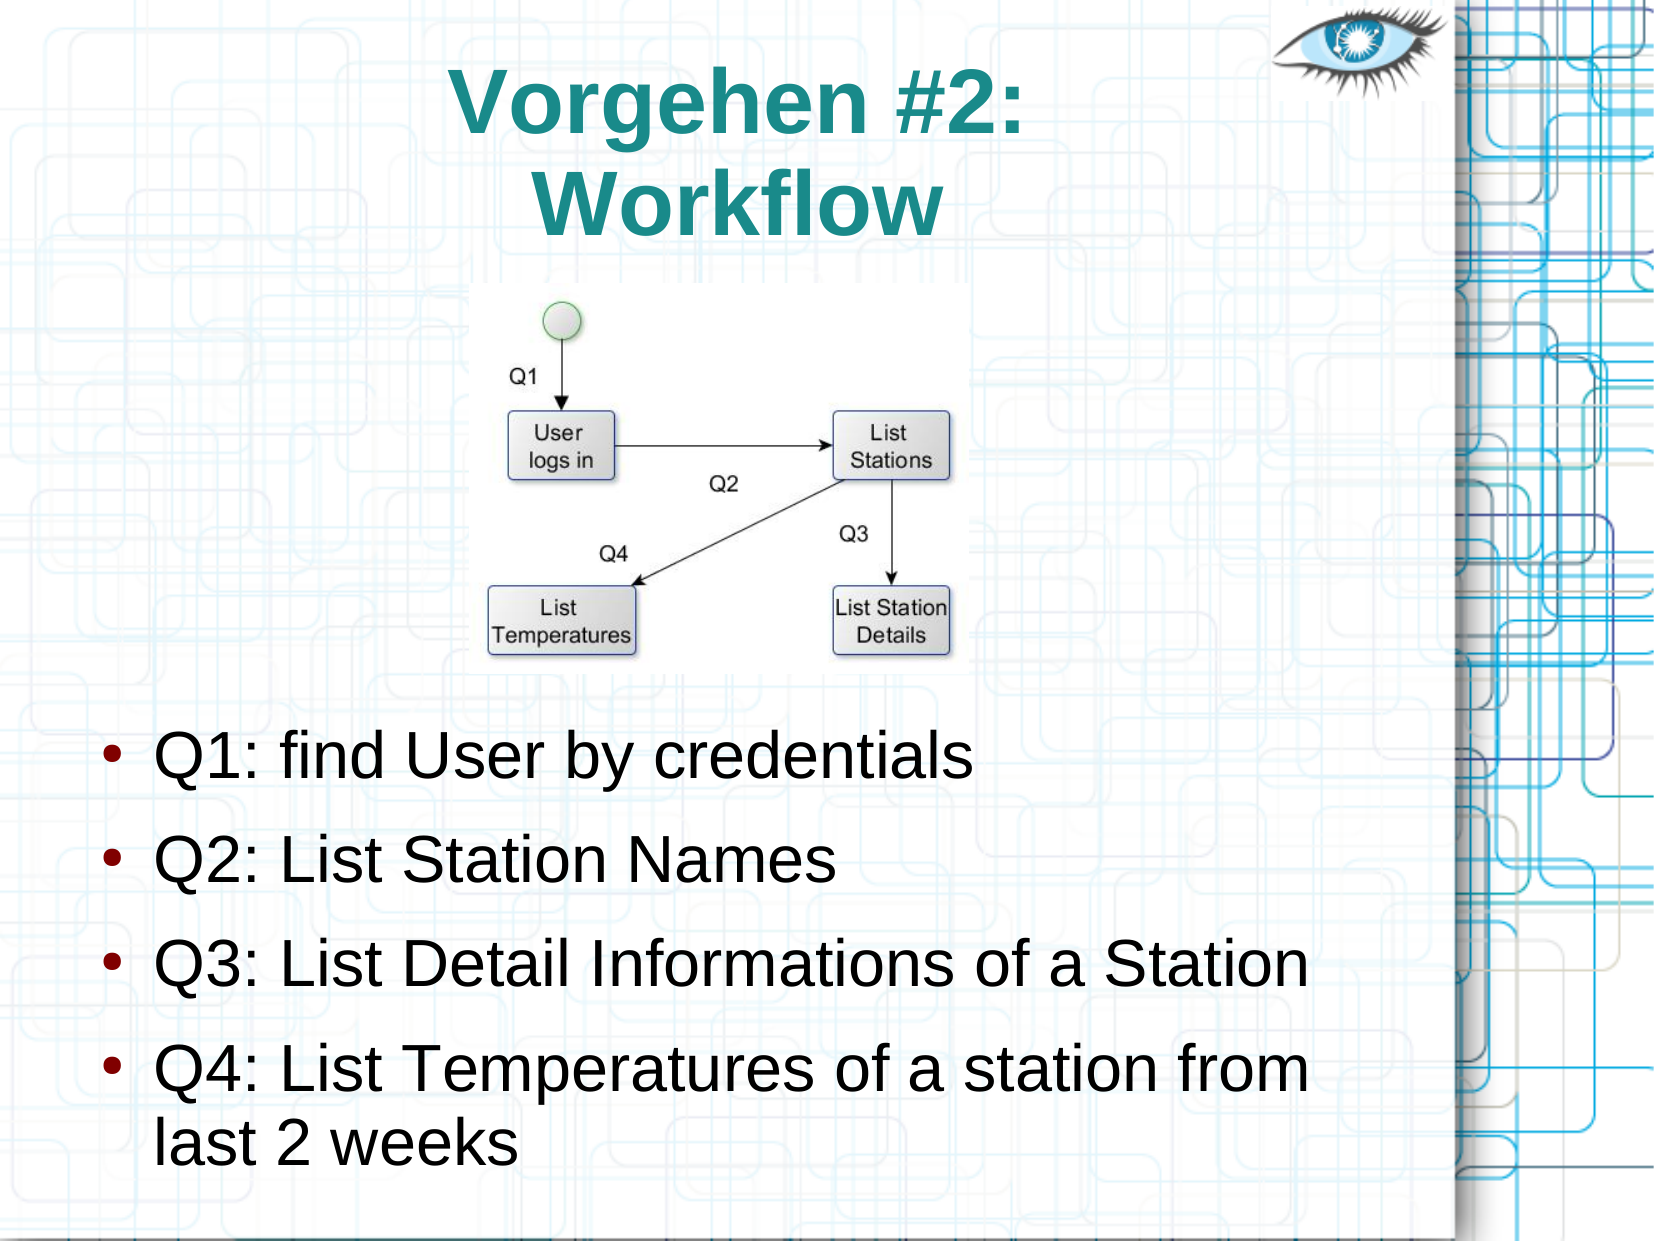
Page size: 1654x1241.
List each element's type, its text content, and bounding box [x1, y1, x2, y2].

picture [0, 0, 1654, 1241]
title Vorgehen #2: Workflow [59, 49, 1418, 257]
list Q1: find User by credentials Q2: List Station Names Q3: List Detail Informations of a Station Q4: List Temperatures of a station from last 2 weeks [82, 717, 1418, 1181]
